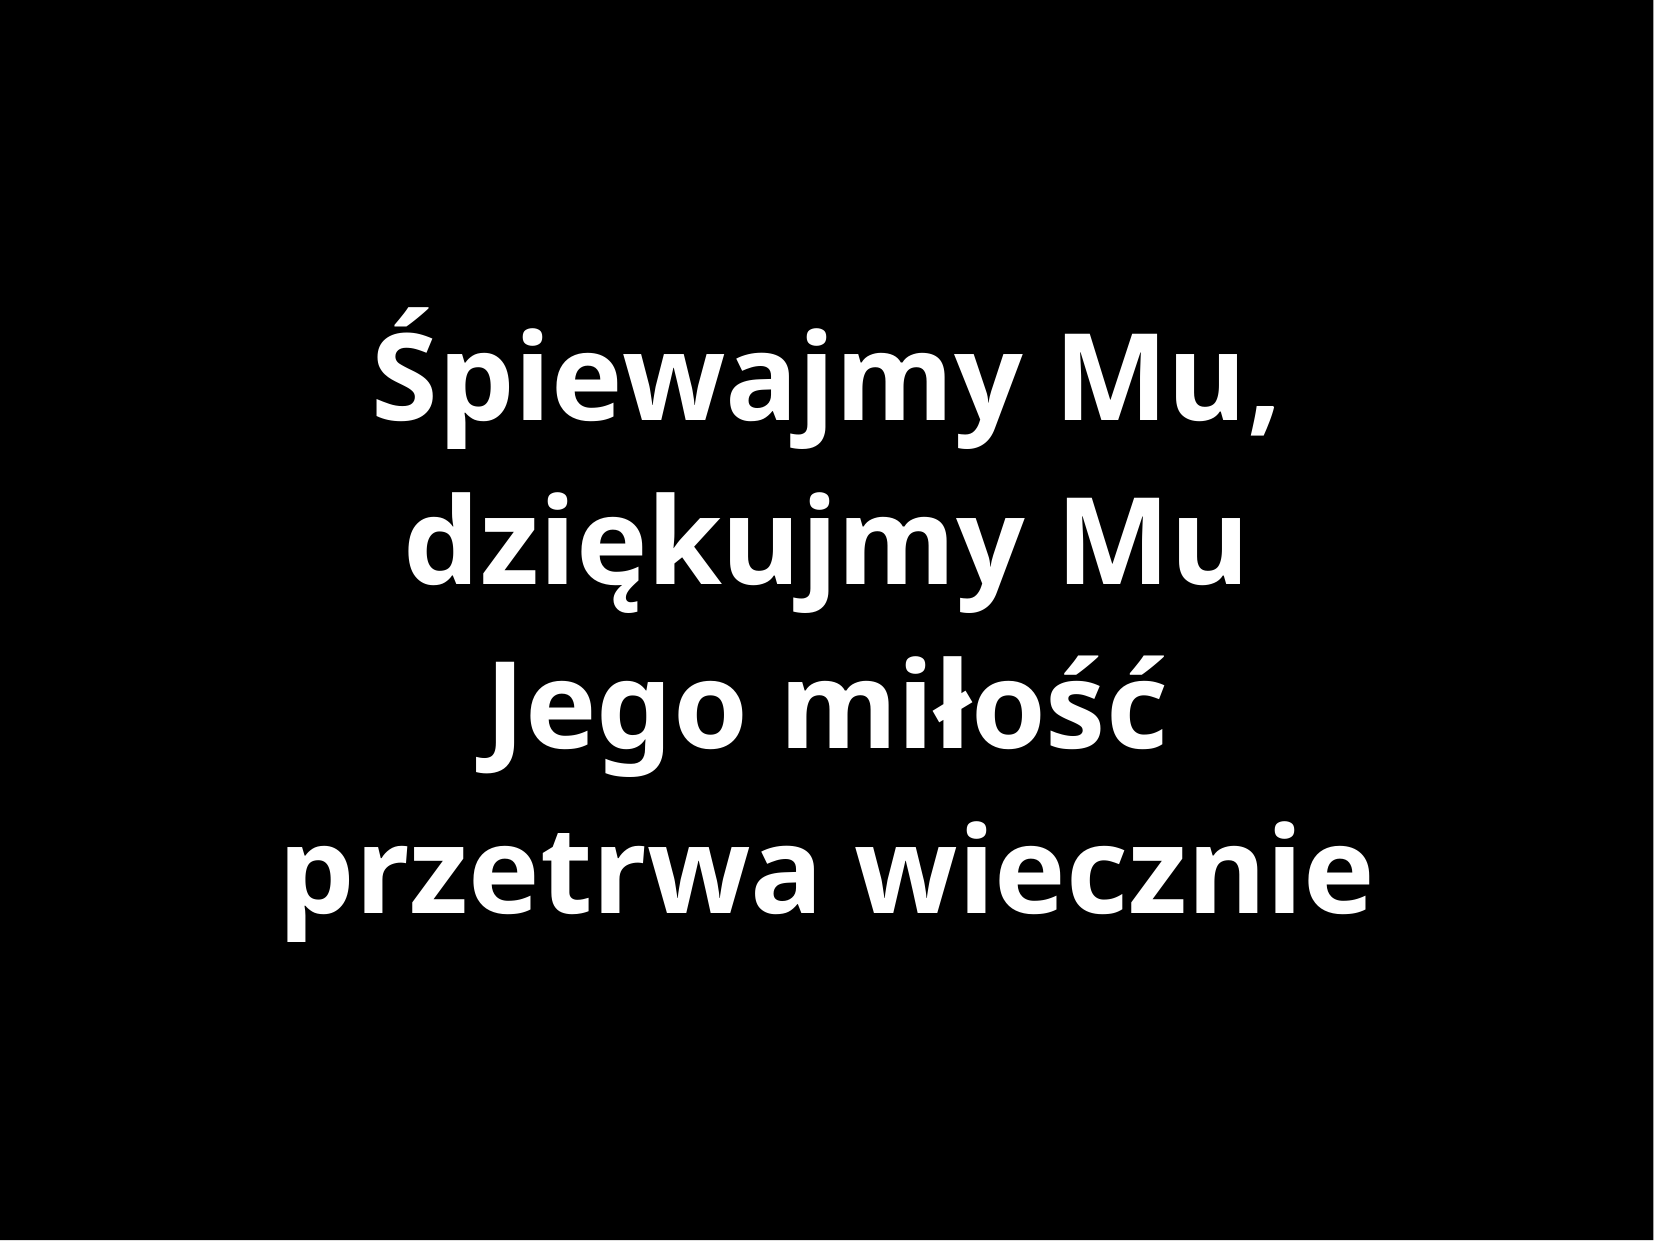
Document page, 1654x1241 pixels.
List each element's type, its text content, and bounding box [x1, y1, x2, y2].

title Śpiewajmy Mu, dziękujmy Mu Jego miłość przetrwa wiecznie [0, 0, 1654, 1241]
